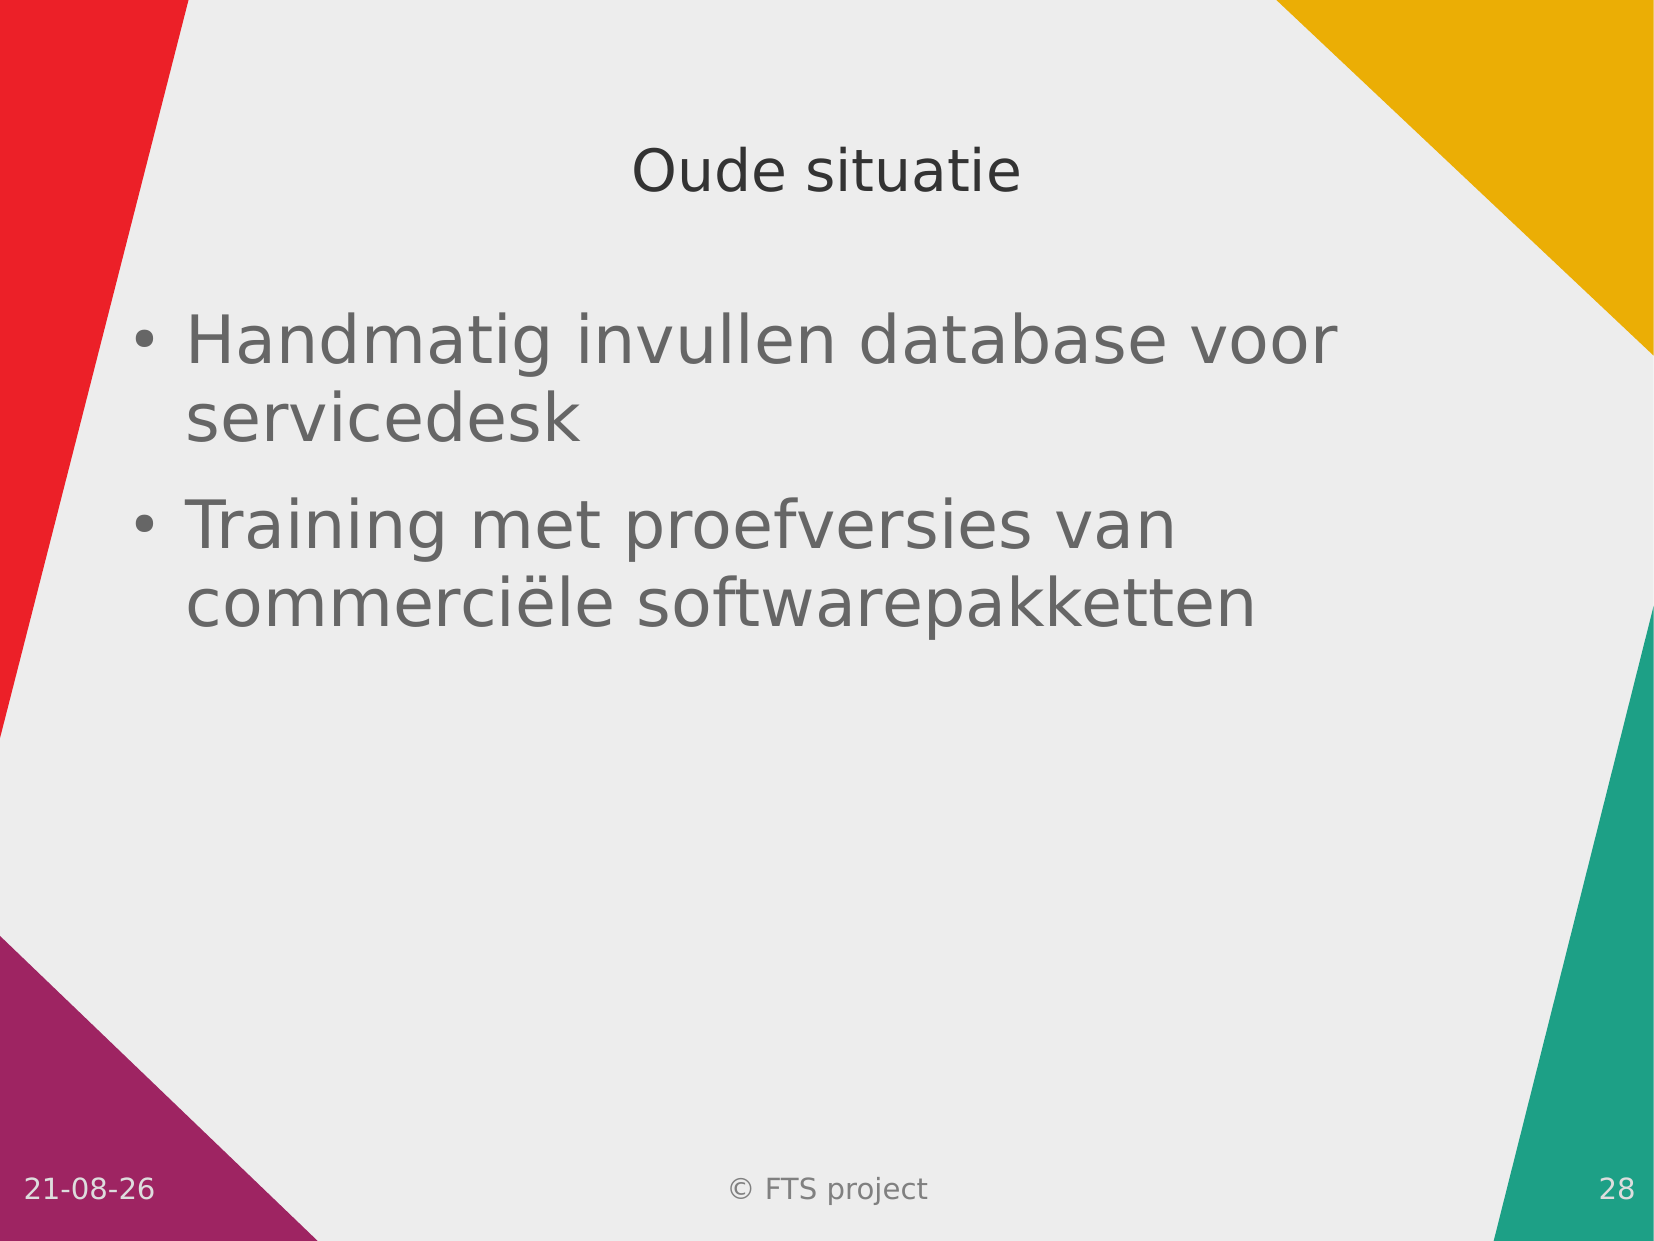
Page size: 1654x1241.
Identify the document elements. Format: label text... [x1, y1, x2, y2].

list Handmatig invullen database voor servicedesk Training met proefversies van commerciële softwarepakketten [114, 301, 1539, 1033]
title Oude situatie [114, 73, 1539, 270]
